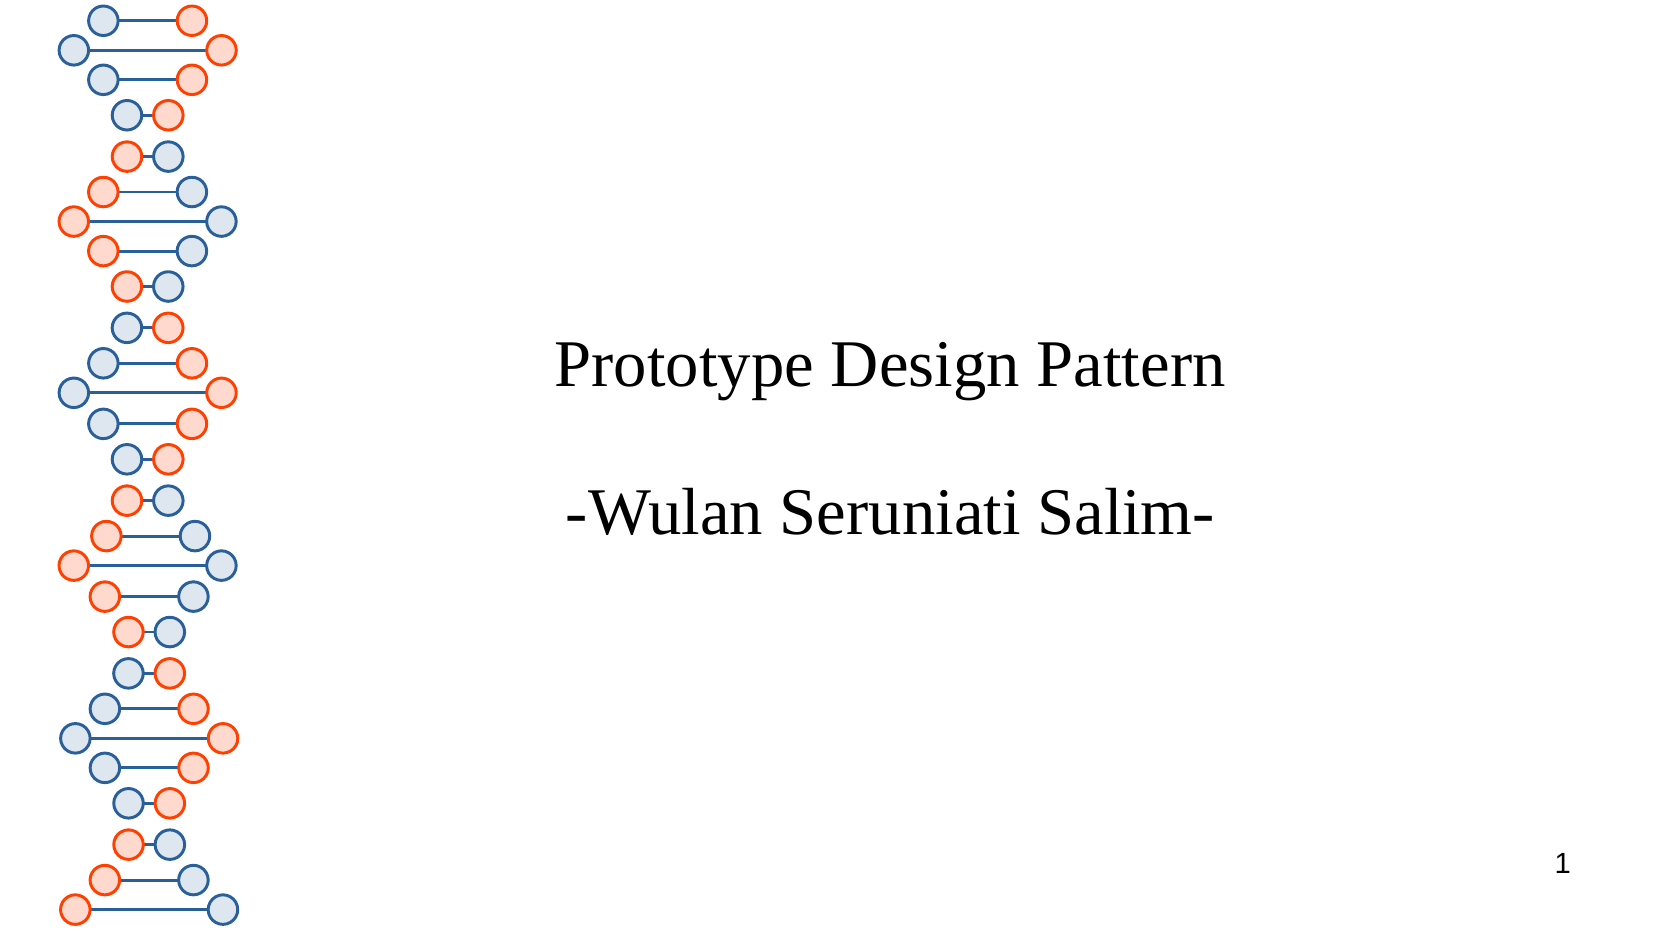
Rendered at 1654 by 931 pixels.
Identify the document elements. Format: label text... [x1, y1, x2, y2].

subtitle Prototype Design Pattern -Wulan Seruniati Salim- [187, 112, 1595, 764]
